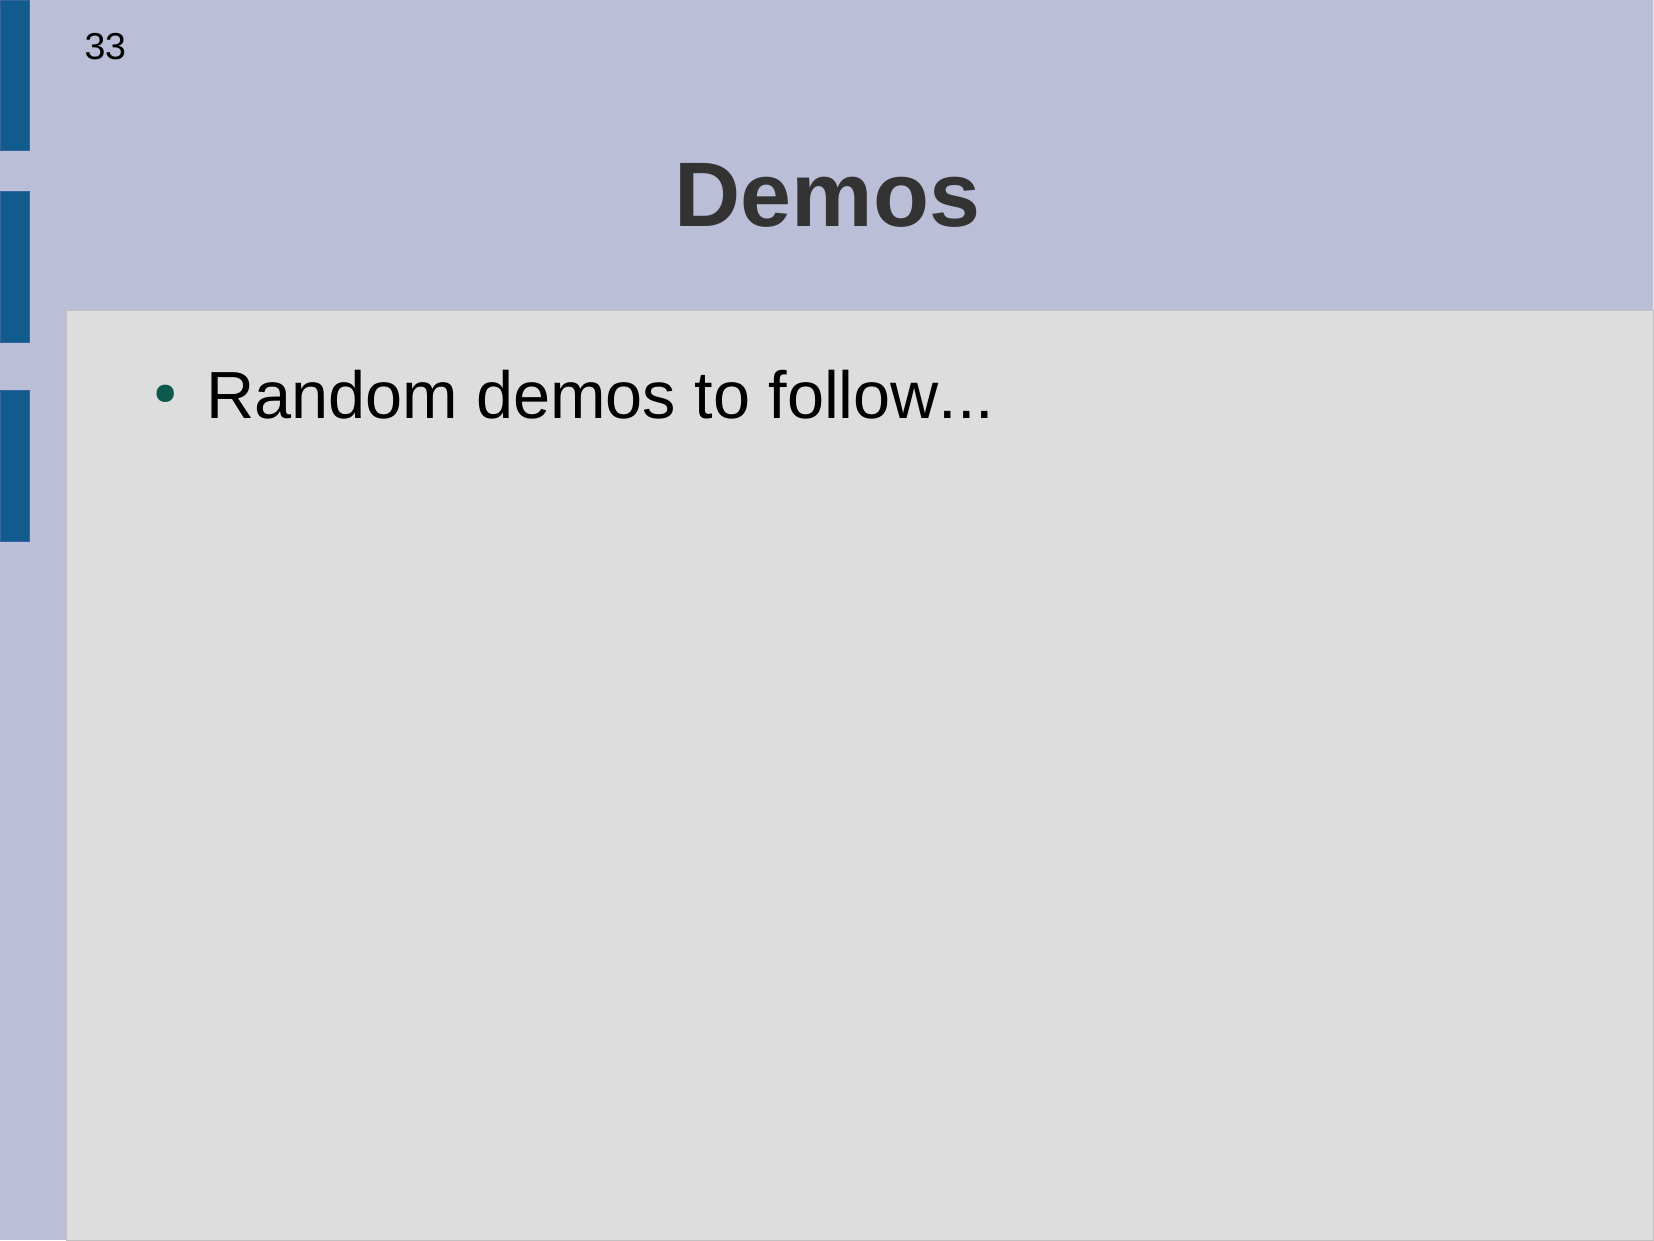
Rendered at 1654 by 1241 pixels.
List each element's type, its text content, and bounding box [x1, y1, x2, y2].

list Random demos to follow... [117, 357, 1600, 556]
text_box <number> [69, 18, 271, 92]
title Demos [121, 91, 1534, 299]
